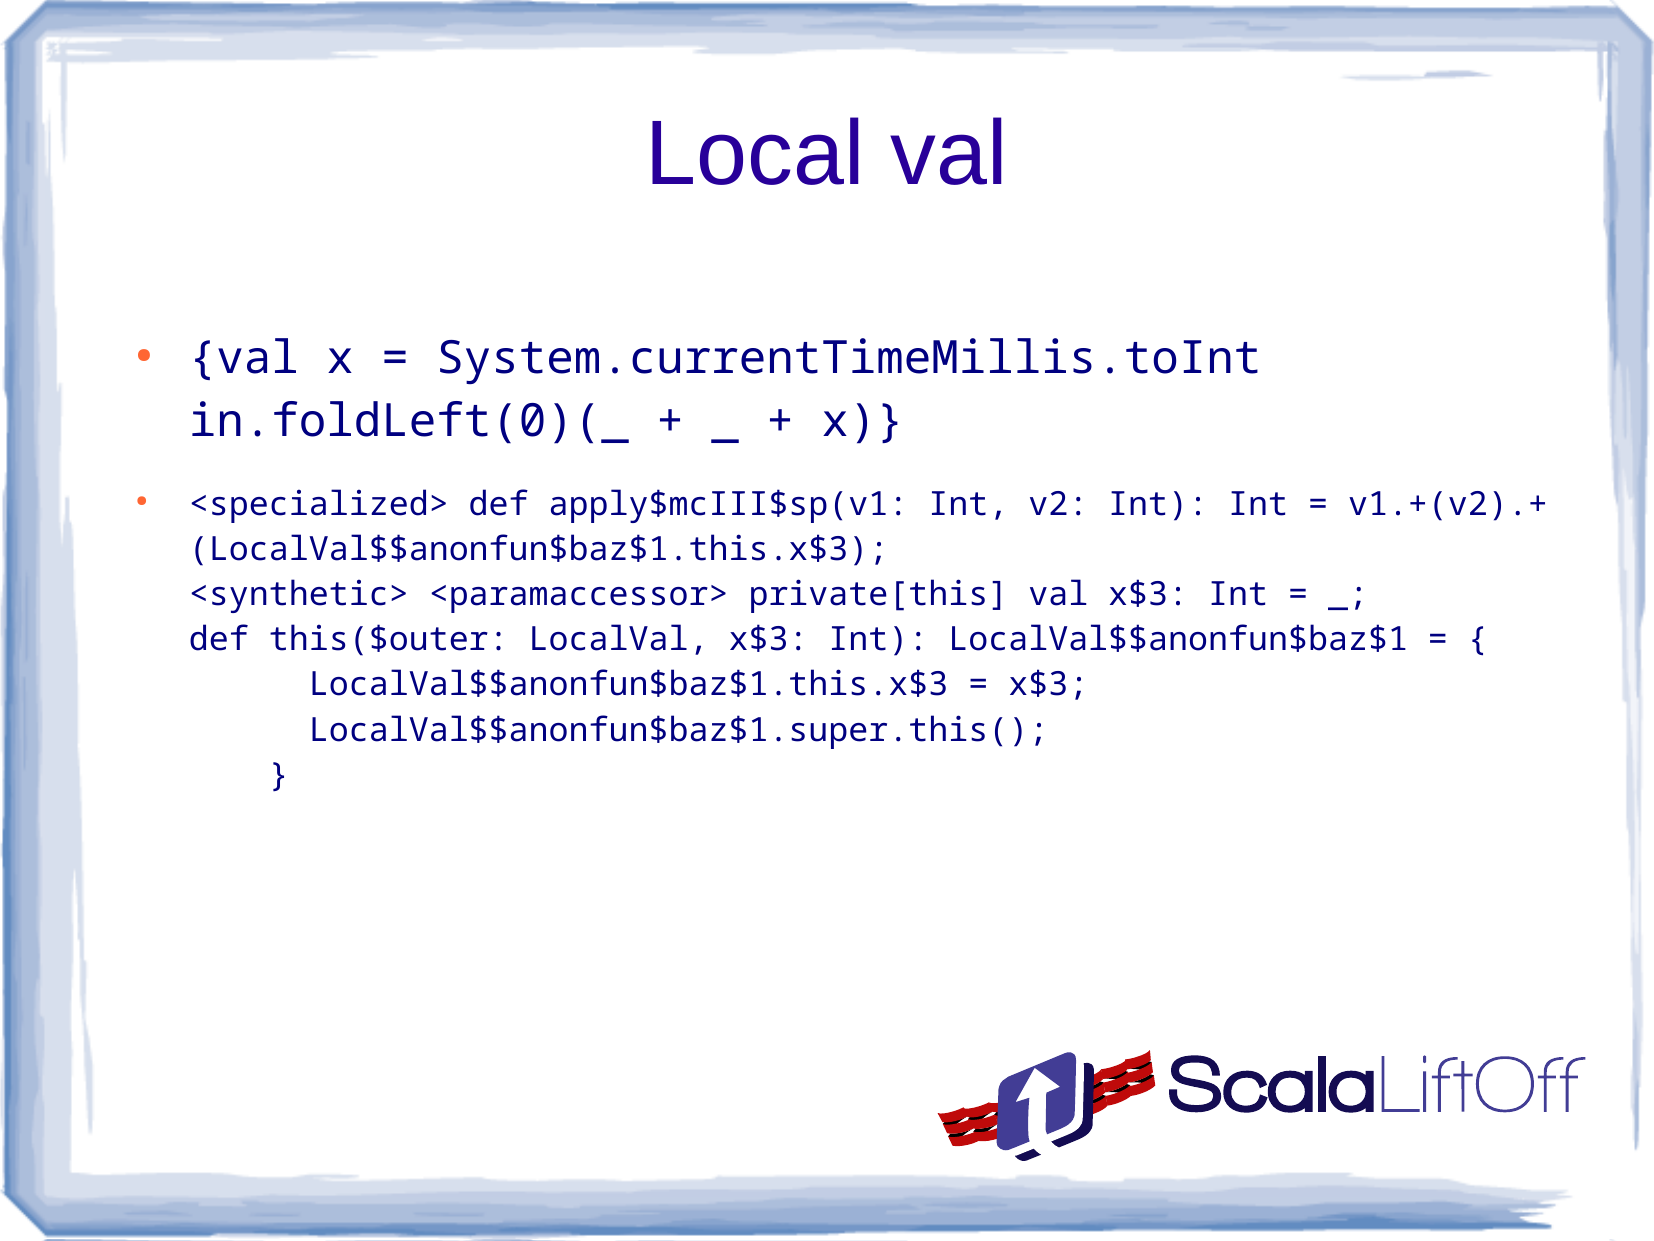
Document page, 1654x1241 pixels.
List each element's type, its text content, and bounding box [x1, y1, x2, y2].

list {val x = System.currentTimeMillis.toInt in.foldLeft(0)(_ + _ + x)} <specialized> def apply$mcIII$sp(v1: Int, v2: Int): Int = v1.+(v2).+(LocalVal$$anonfun$baz$1.this.x$3); <synthetic> <paramaccessor> private[this] val x$3: Int = _; def this($outer: LocalVal, x$3: Int): LocalVal$$anonfun$baz$1 = { LocalVal$$anonfun$baz$1.this.x$3 = x$3; LocalVal$$anonfun$baz$1.super.this(); } [118, 324, 1571, 1031]
picture [0, 0, 1654, 1241]
title Local val [82, 56, 1571, 250]
